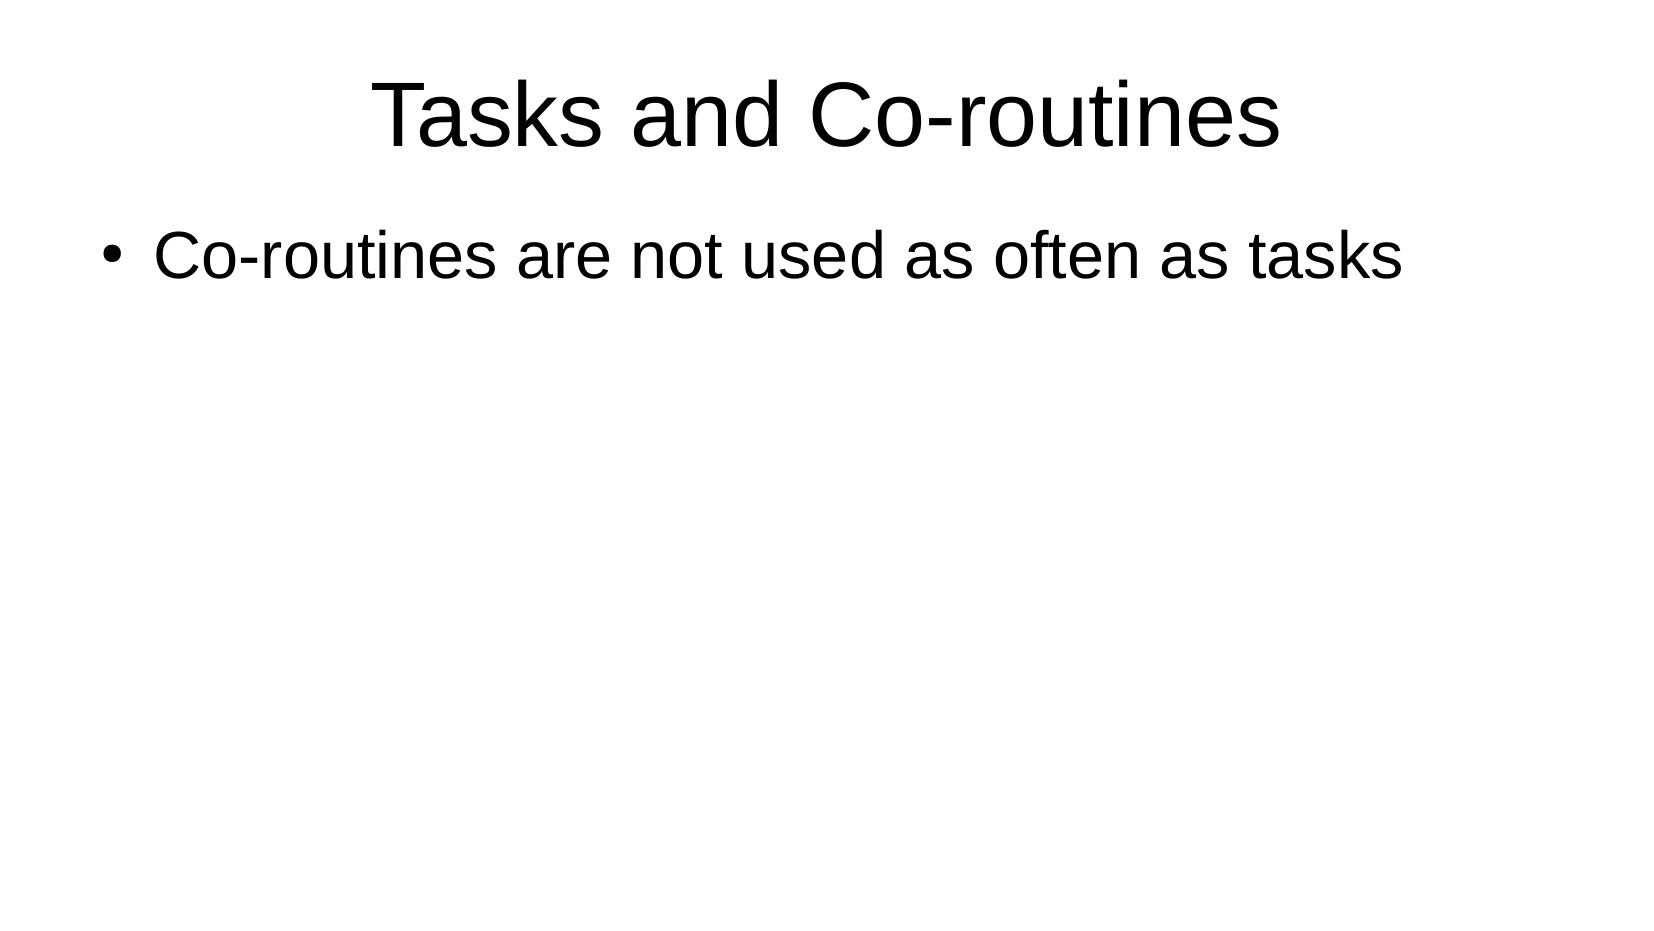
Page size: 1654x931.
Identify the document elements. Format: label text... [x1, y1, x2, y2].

title Tasks and Co-routines [82, 37, 1571, 193]
list Co-routines are not used as often as tasks [82, 217, 1571, 758]
